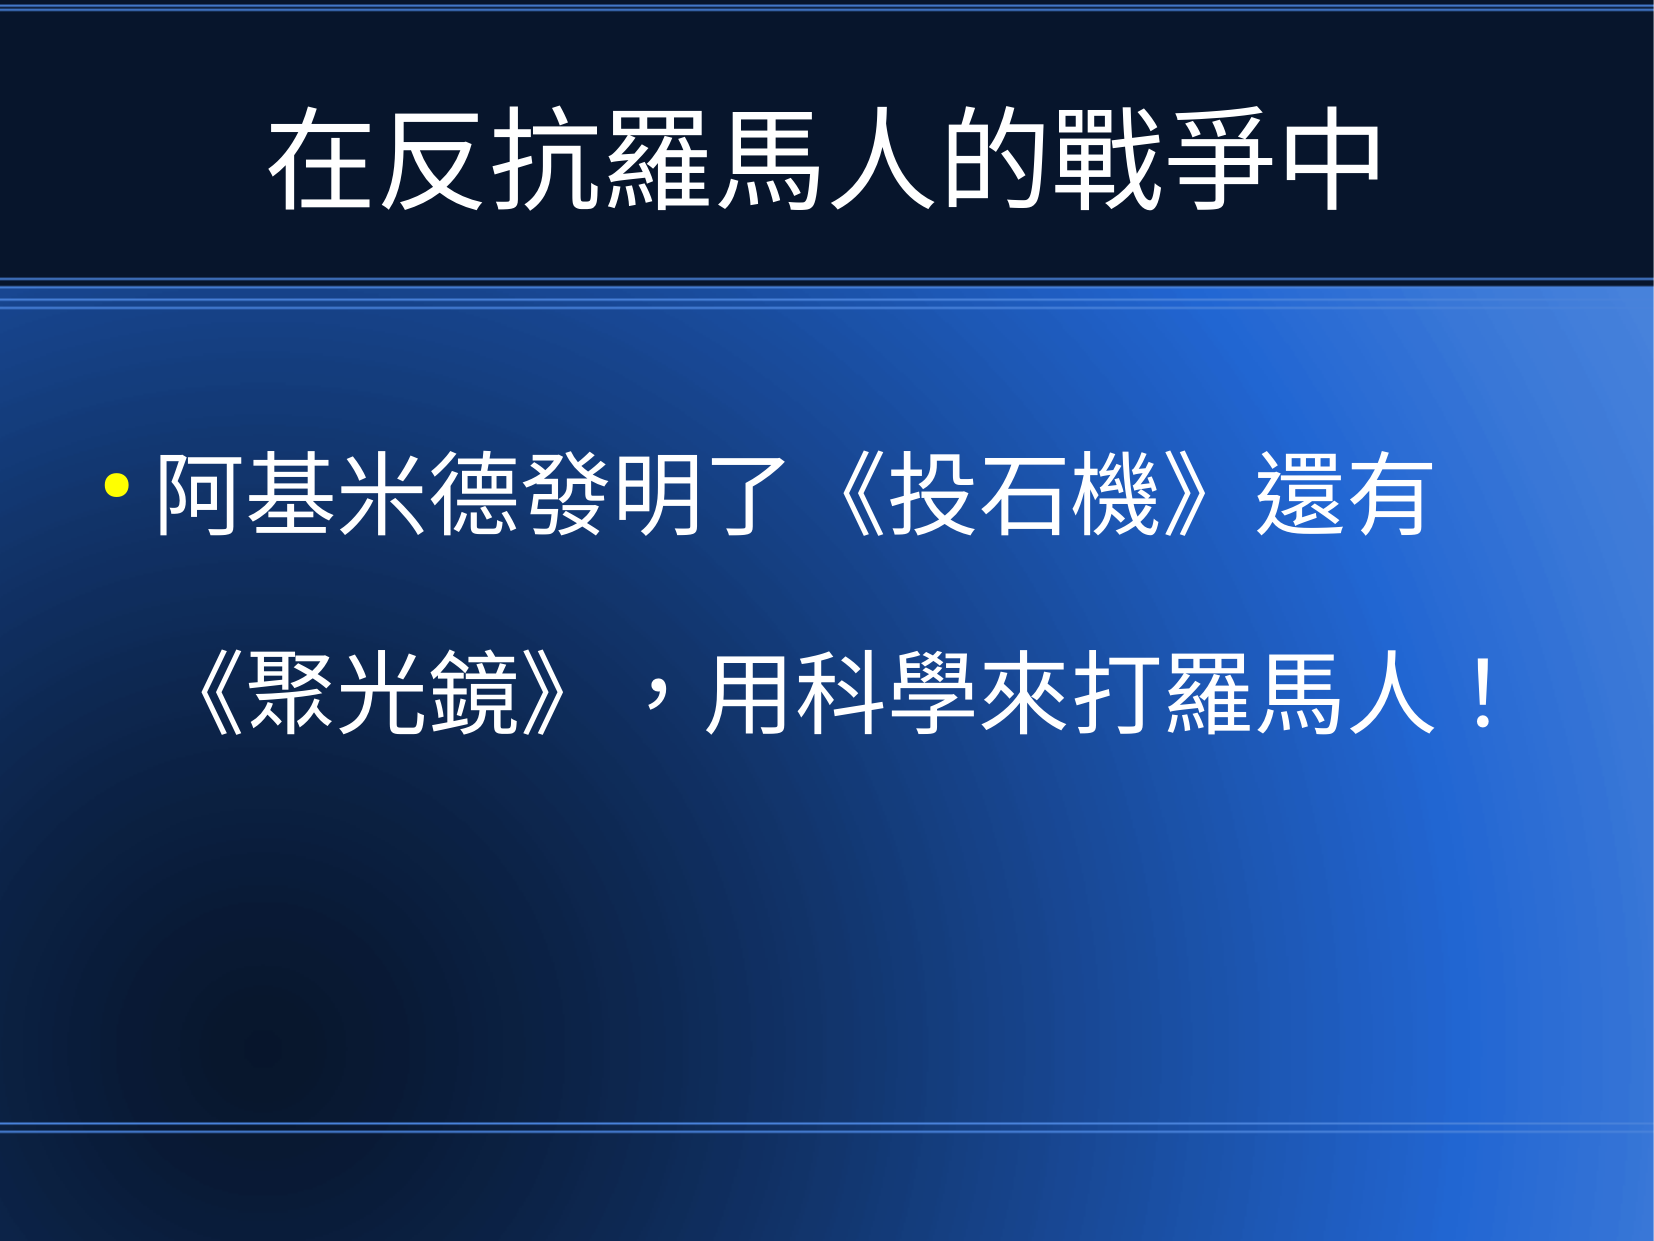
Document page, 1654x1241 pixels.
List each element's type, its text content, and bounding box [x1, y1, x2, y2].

title 在反抗羅馬人的戰爭中 [82, 49, 1571, 257]
picture [0, 0, 1654, 1241]
list 阿基米德發明了《投石機》還有《聚光鏡》，用科學來打羅馬人！ [82, 355, 1571, 1241]
